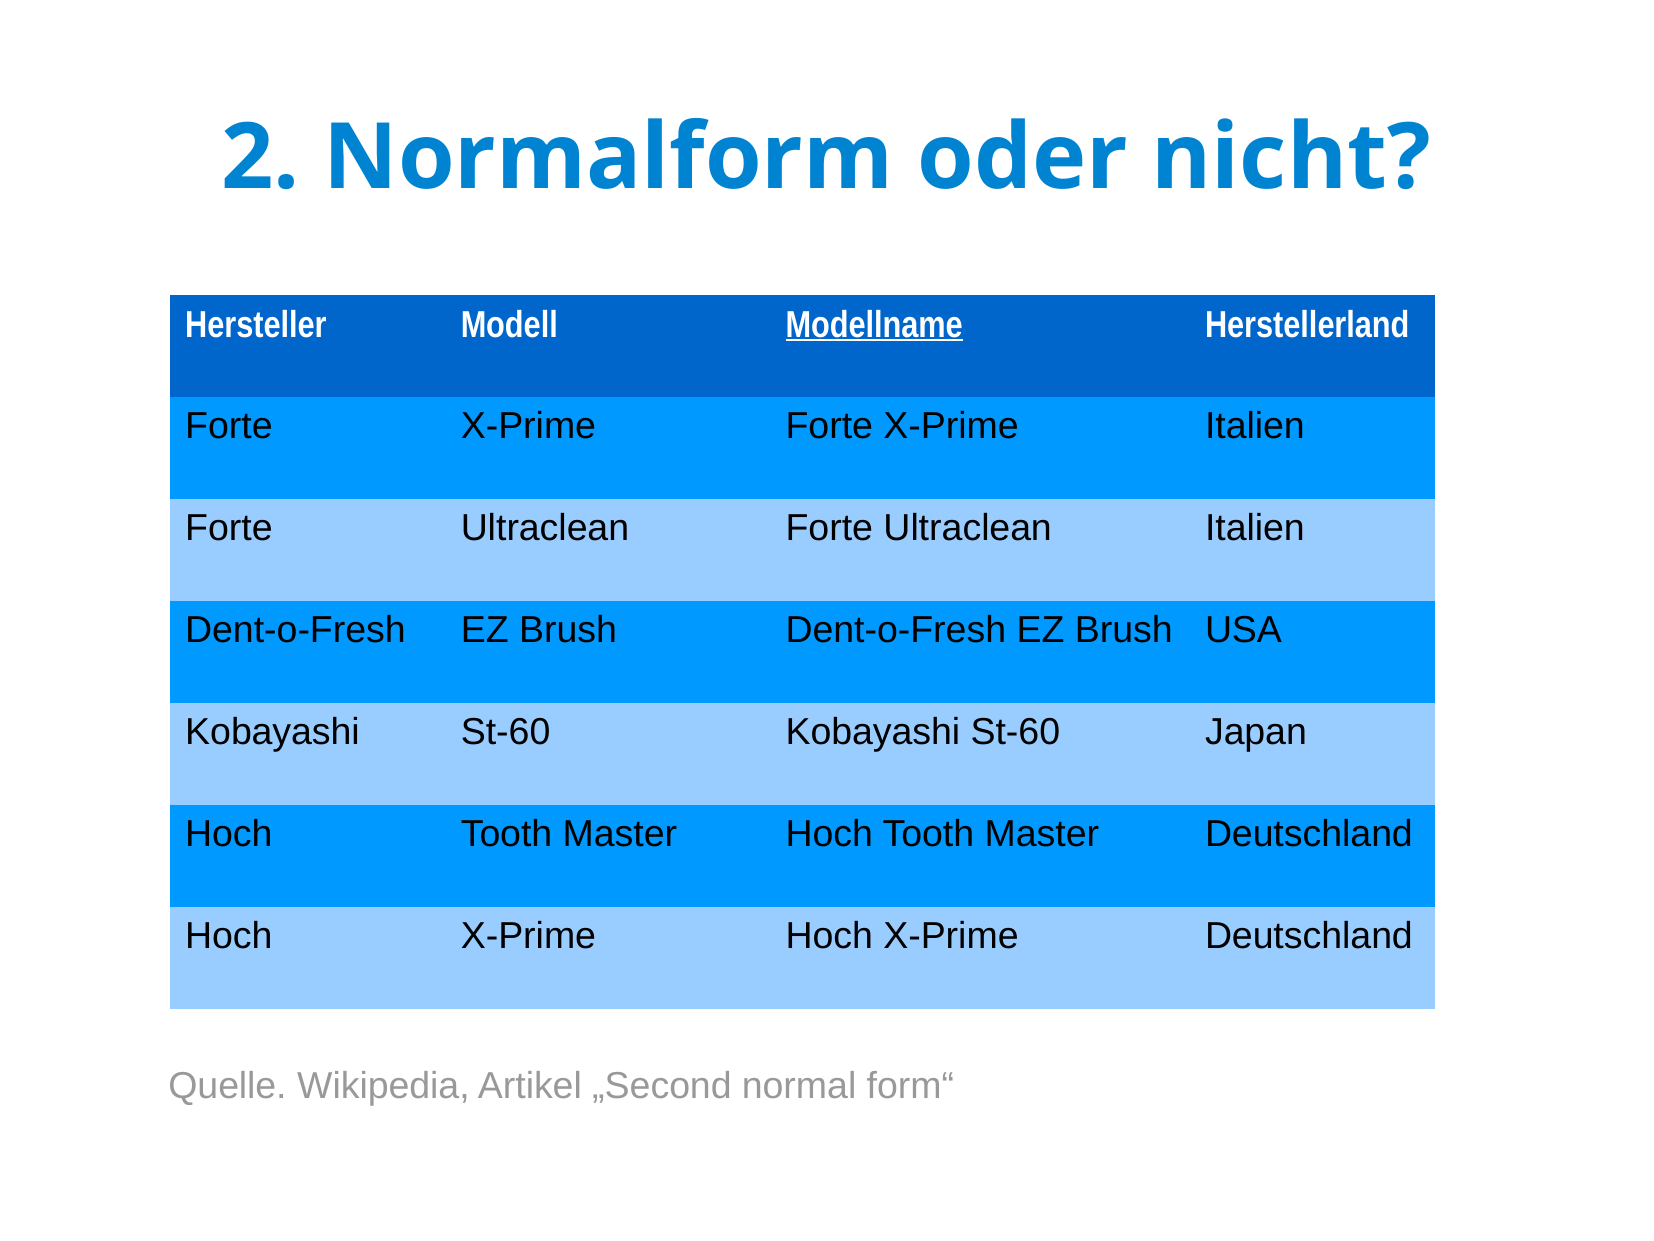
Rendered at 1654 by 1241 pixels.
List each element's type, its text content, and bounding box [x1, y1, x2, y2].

table_cell Hoch [170, 805, 446, 907]
table_cell Japan [1190, 703, 1435, 805]
table_cell Italien [1190, 397, 1435, 499]
text_box Quelle. Wikipedia, Artikel „Second normal form“ [153, 1057, 1335, 1114]
table_cell Kobayashi [170, 703, 446, 805]
table_cell Ultraclean [446, 499, 771, 601]
table_cell Dent-o-Fresh [170, 601, 446, 703]
table_header Hersteller [170, 295, 446, 397]
table_cell Forte X-Prime [771, 397, 1190, 499]
table_cell X-Prime [446, 397, 771, 499]
table_cell Hoch X-Prime [771, 907, 1190, 1009]
table_cell Deutschland [1190, 907, 1435, 1009]
table_cell Italien [1190, 499, 1435, 601]
table_cell Forte [170, 397, 446, 499]
table_cell Hoch Tooth Master [771, 805, 1190, 907]
table_cell Kobayashi St-60 [771, 703, 1190, 805]
table_cell Deutschland [1190, 805, 1435, 907]
table_cell Tooth Master [446, 805, 771, 907]
table_cell Dent-o-Fresh EZ Brush [771, 601, 1190, 703]
table_cell Forte Ultraclean [771, 499, 1190, 601]
table_cell EZ Brush [446, 601, 771, 703]
table_cell X-Prime [446, 907, 771, 1009]
table_cell Hoch [170, 907, 446, 1009]
table_header Herstellerland [1190, 295, 1435, 397]
table_header Modell [446, 295, 771, 397]
table_cell Forte [170, 499, 446, 601]
table_cell St-60 [446, 703, 771, 805]
table_cell USA [1190, 601, 1435, 703]
title 2. Normalform oder nicht? [82, 56, 1571, 250]
table_header Modellname [771, 295, 1190, 397]
